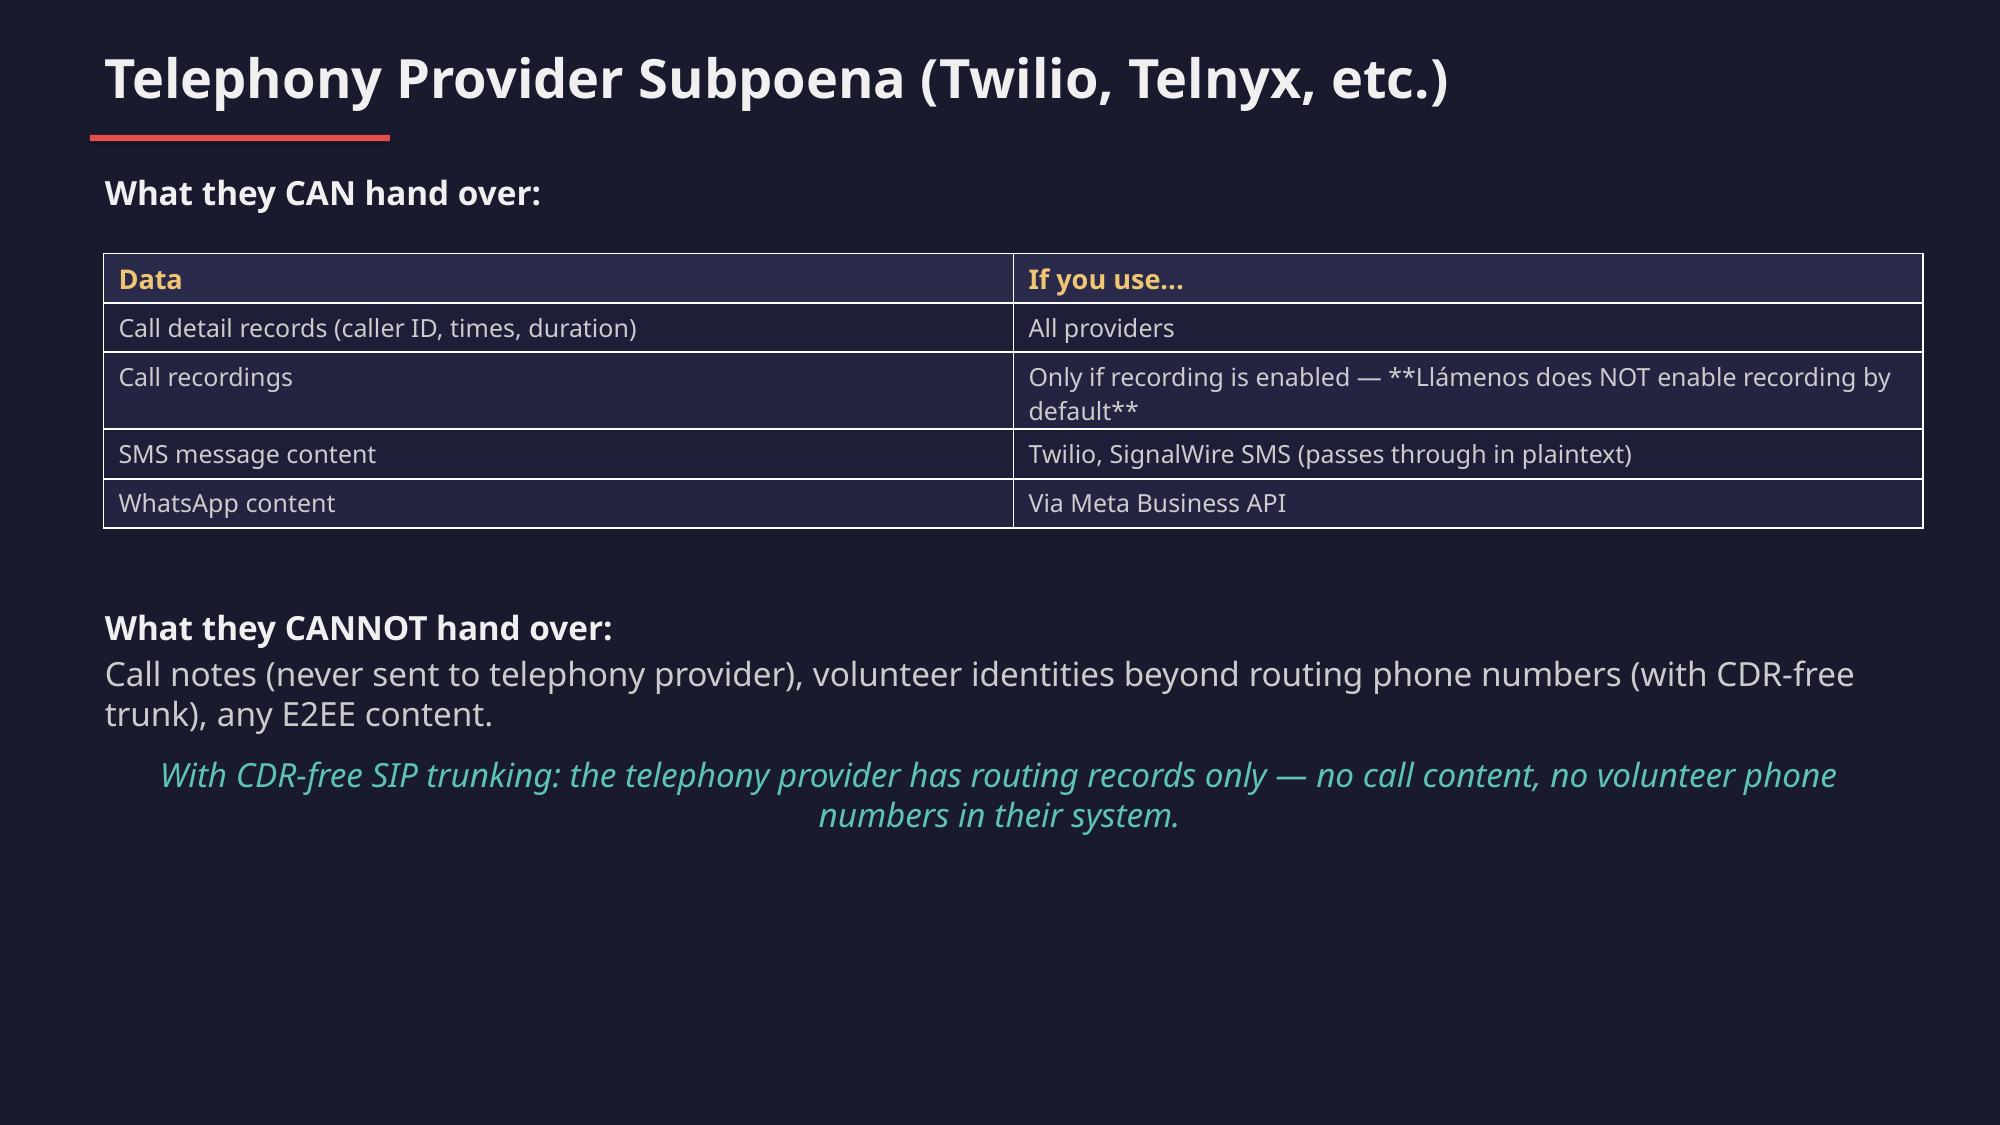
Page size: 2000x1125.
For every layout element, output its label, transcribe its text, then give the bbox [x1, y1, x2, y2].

text_box [89, 134, 390, 142]
table_header Data [104, 254, 1013, 302]
table_cell Call recordings [104, 353, 1013, 428]
table_cell Via Meta Business API [1014, 480, 1922, 527]
table_cell All providers [1014, 304, 1922, 351]
table_cell Only if recording is enabled — **Llámenos does NOT enable recording by default** [1014, 353, 1922, 428]
table_cell WhatsApp content [104, 480, 1013, 527]
table_cell SMS message content [104, 430, 1013, 478]
table_cell Call detail records (caller ID, times, duration) [104, 304, 1013, 351]
text_box Telephony Provider Subpoena (Twilio, Telnyx, etc.) [89, 37, 1910, 118]
table_cell Twilio, SignalWire SMS (passes through in plaintext) [1014, 430, 1922, 478]
text_box What they CAN hand over: [89, 164, 1910, 220]
text_box What they CANNOT hand over: Call notes (never sent to telephony provider), volunteer identities beyond routing phone numbers (with CDR-free trunk), any E2EE content. With CDR-free SIP trunking: the telephony provider has routing records only — no call content, no volunteer phone numbers in their system. [89, 600, 1910, 842]
table_header If you use... [1014, 254, 1922, 302]
